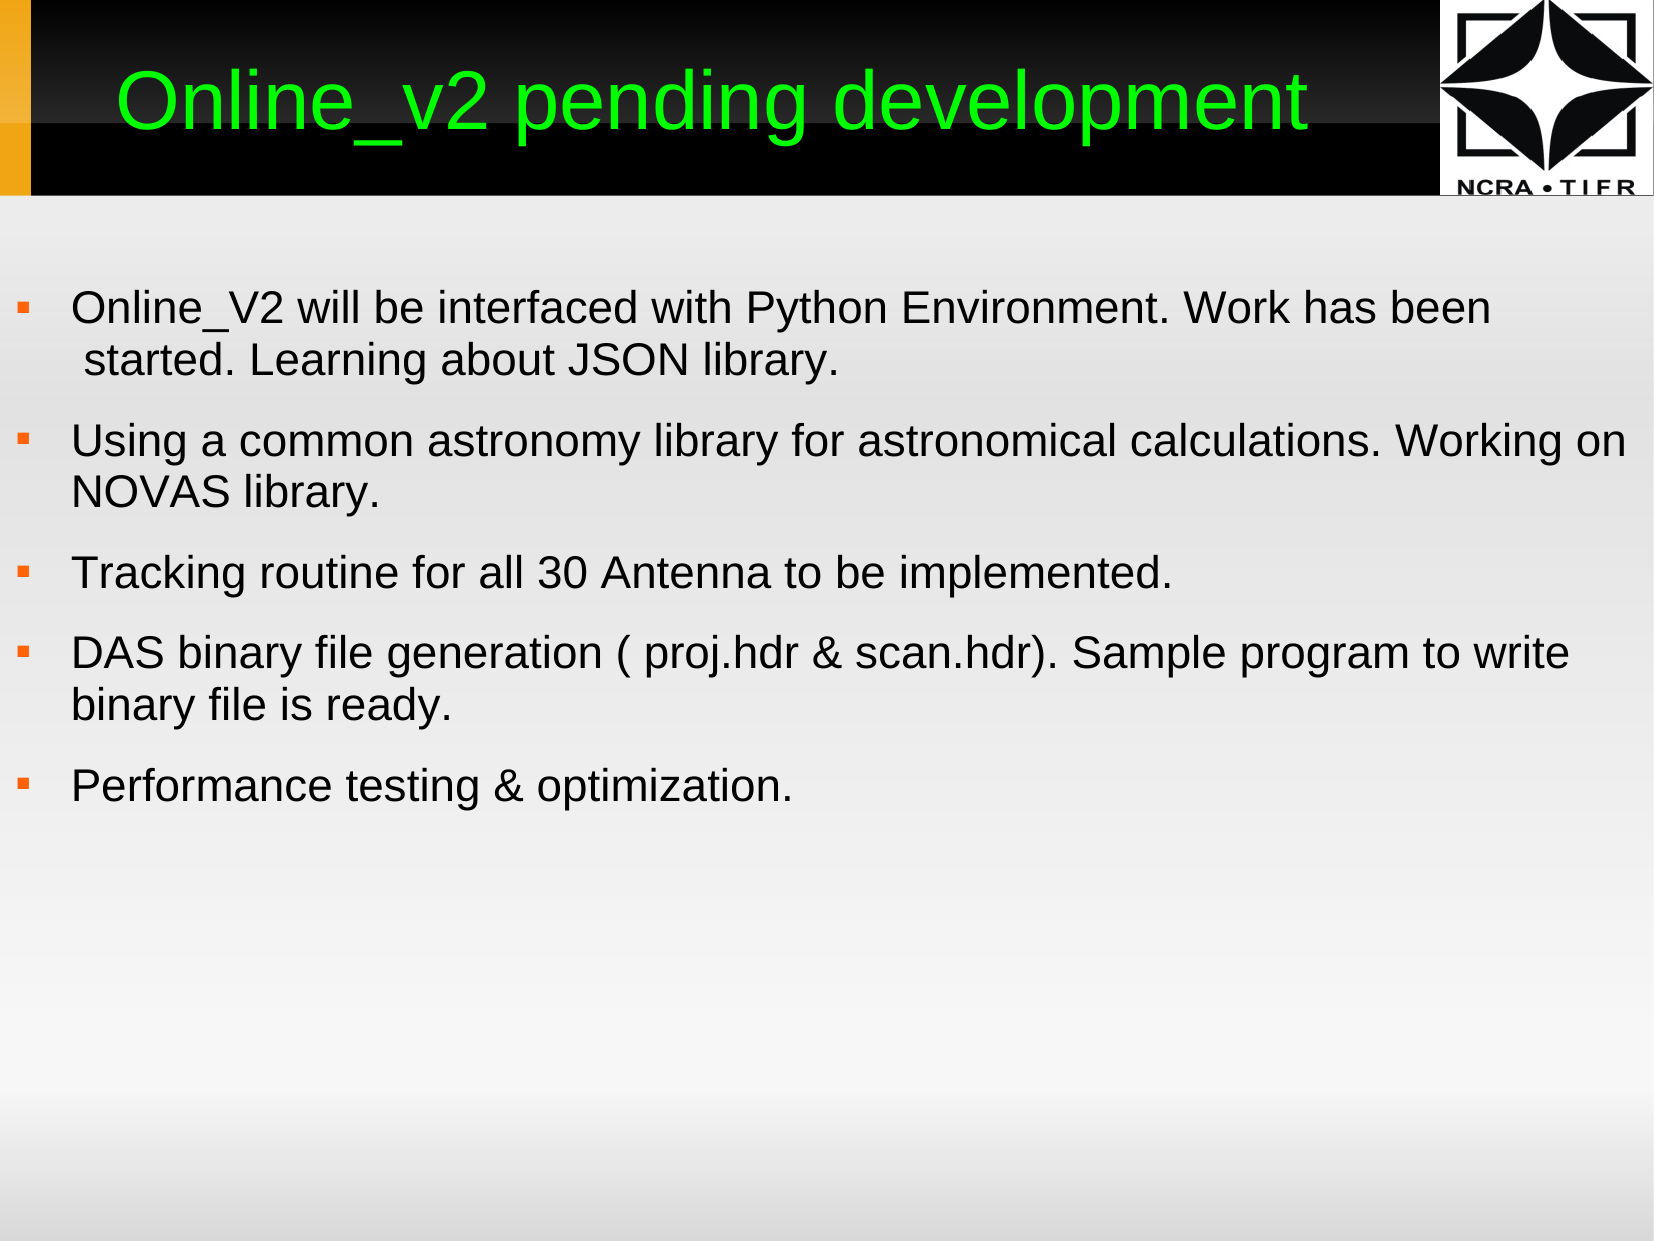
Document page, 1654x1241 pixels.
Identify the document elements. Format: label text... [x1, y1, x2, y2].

text_box Online_v2 pending development [0, 46, 1426, 155]
list Online_V2 will be interfaced with Python Environment. Work has been started. Learning about JSON library. Using a common astronomy library for astronomical calculations. Working on NOVAS library. Tracking routine for all 30 Antenna to be implemented. DAS binary file generation ( proj.hdr & scan.hdr). Sample program to write binary file is ready. Performance testing & optimization. [0, 225, 1654, 1241]
picture [0, 0, 1654, 225]
